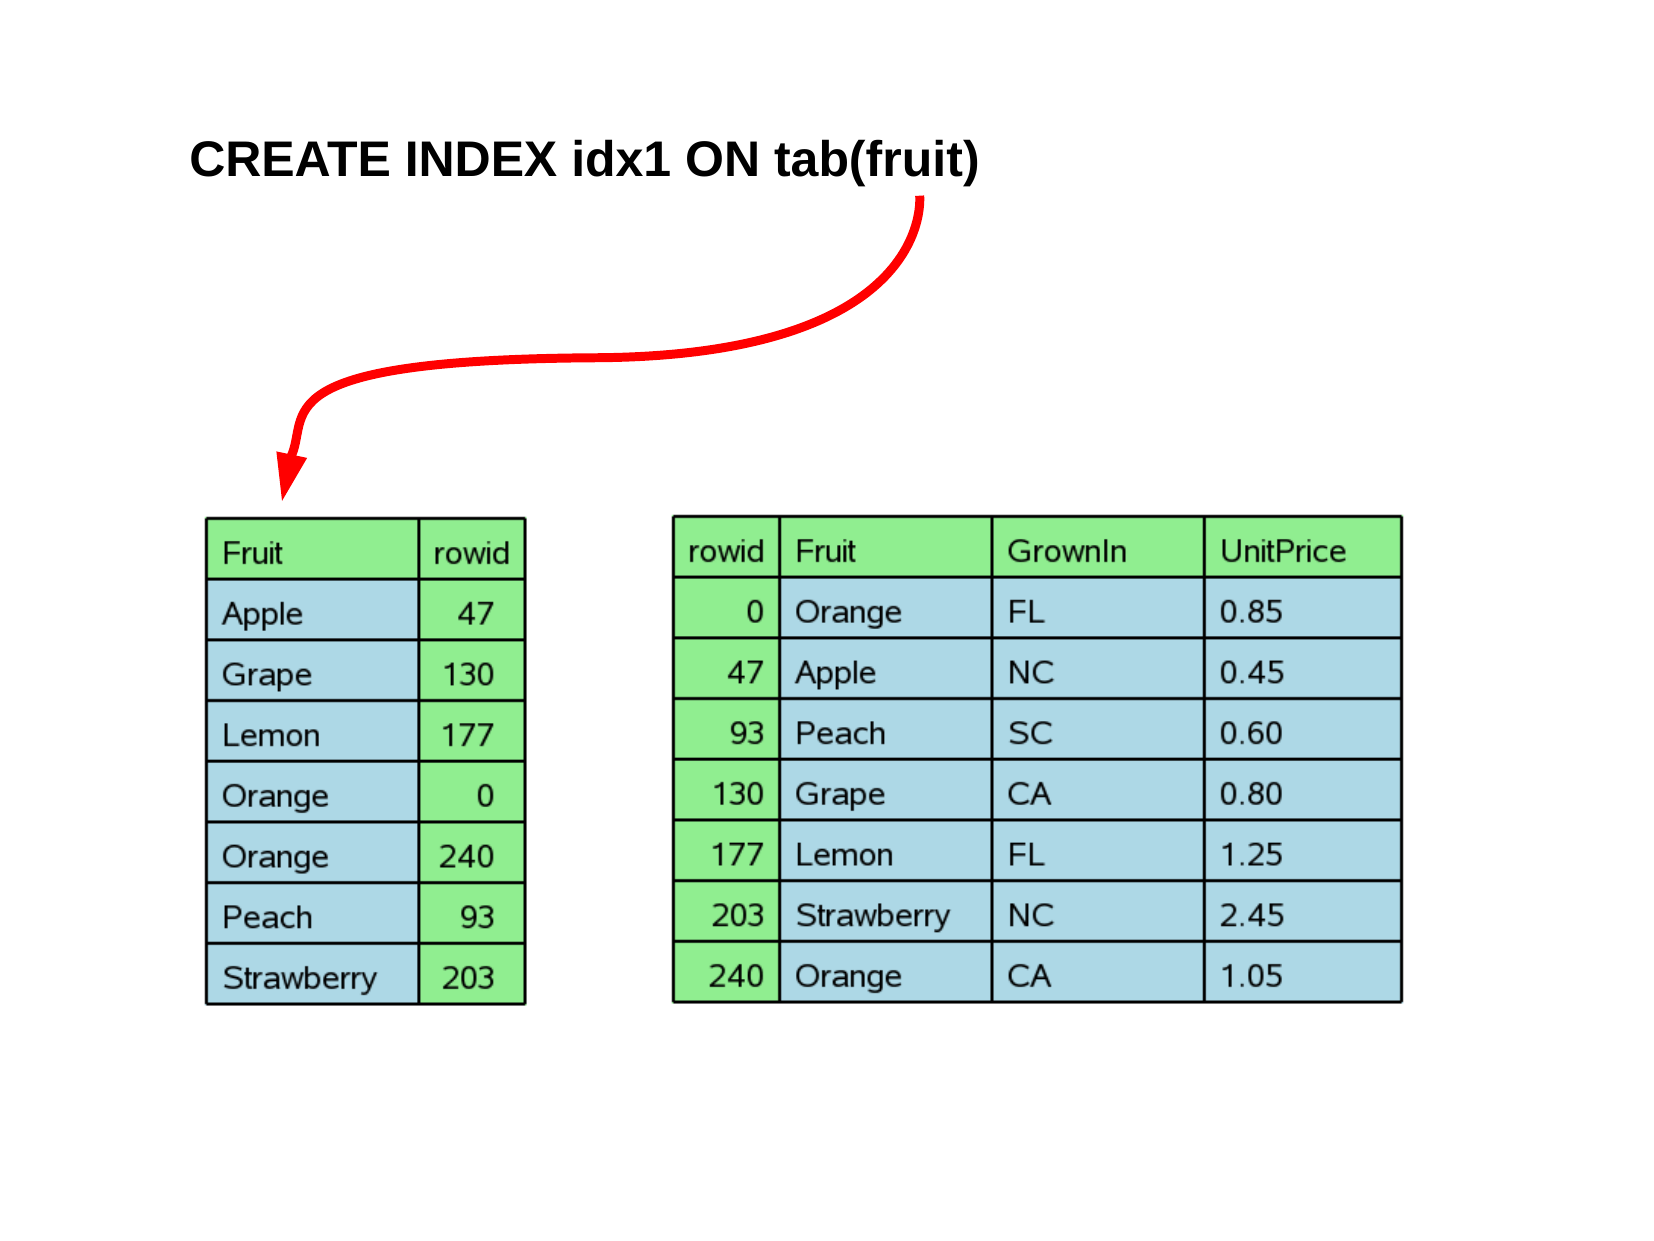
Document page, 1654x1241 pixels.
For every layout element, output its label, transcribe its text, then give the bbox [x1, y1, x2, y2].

text_box CREATE INDEX idx1 ON tab(fruit) [174, 124, 996, 197]
picture [657, 500, 1417, 1019]
picture [190, 502, 542, 1021]
